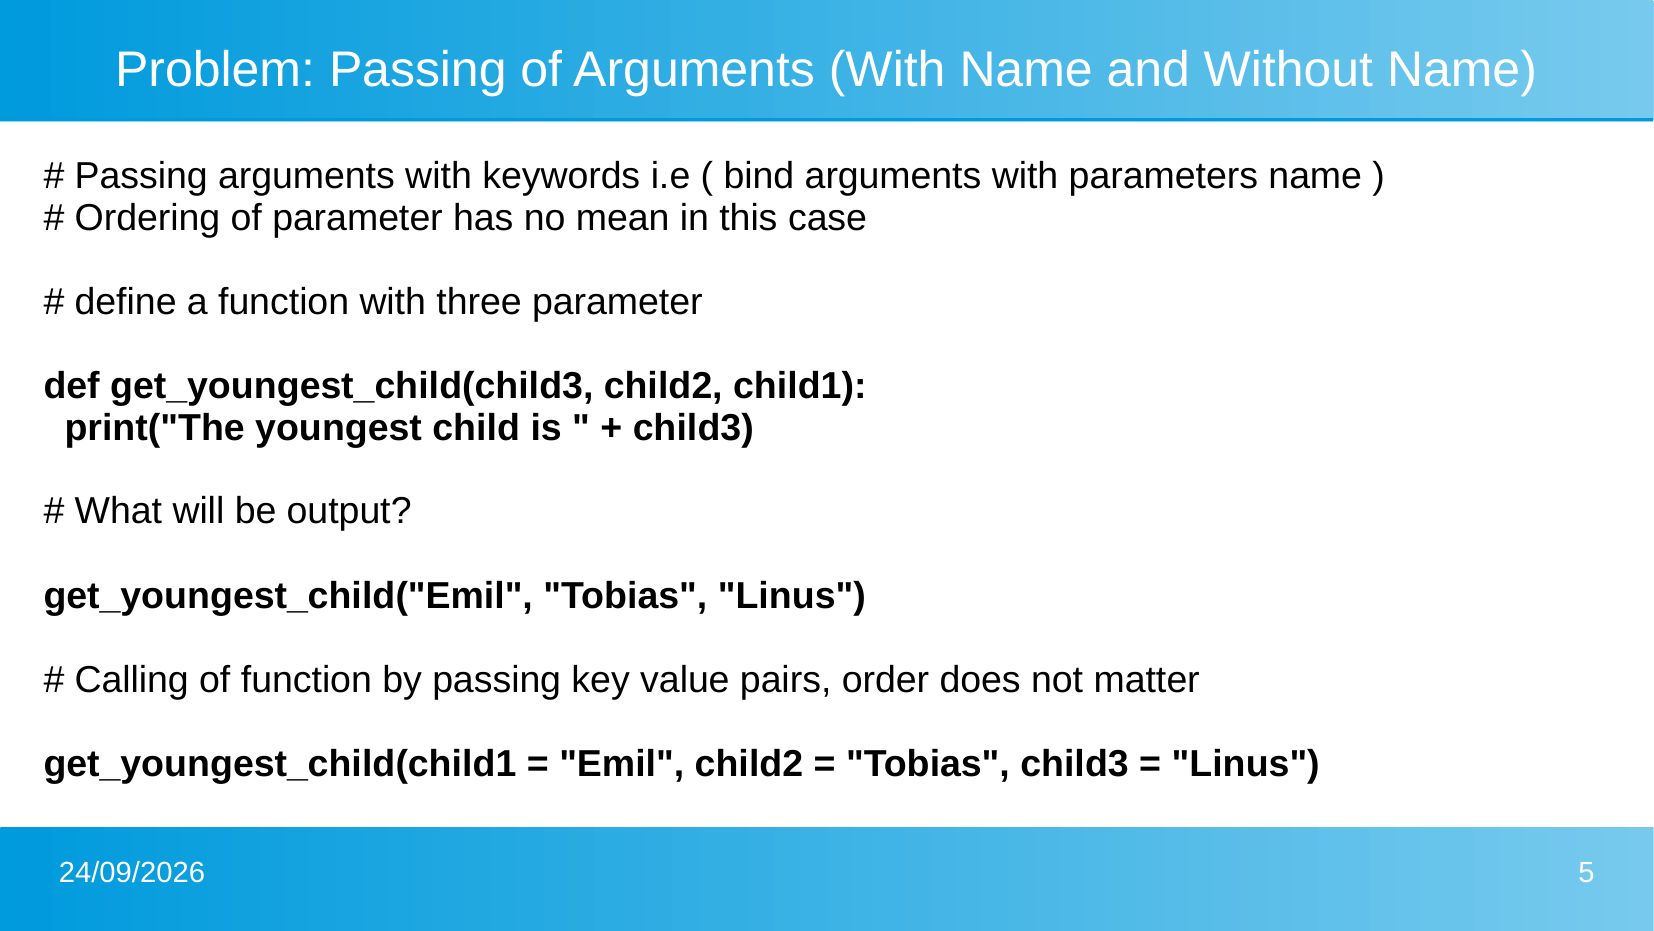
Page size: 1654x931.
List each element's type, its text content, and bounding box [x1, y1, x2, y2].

title Problem: Passing of Arguments (With Name and Without Name) [59, 29, 1595, 108]
text_box # Passing arguments with keywords i.e ( bind arguments with parameters name ) # Ordering of parameter has no mean in this case # define a function with three parameter def get_youngest_child(child3, child2, child1): print("The youngest child is " + child3) # What will be output? get_youngest_child("Emil", "Tobias", "Linus") # Calling of function by passing key value pairs, order does not matter get_youngest_child(child1 = "Emil", child2 = "Tobias", child3 = "Linus") [28, 146, 1608, 498]
